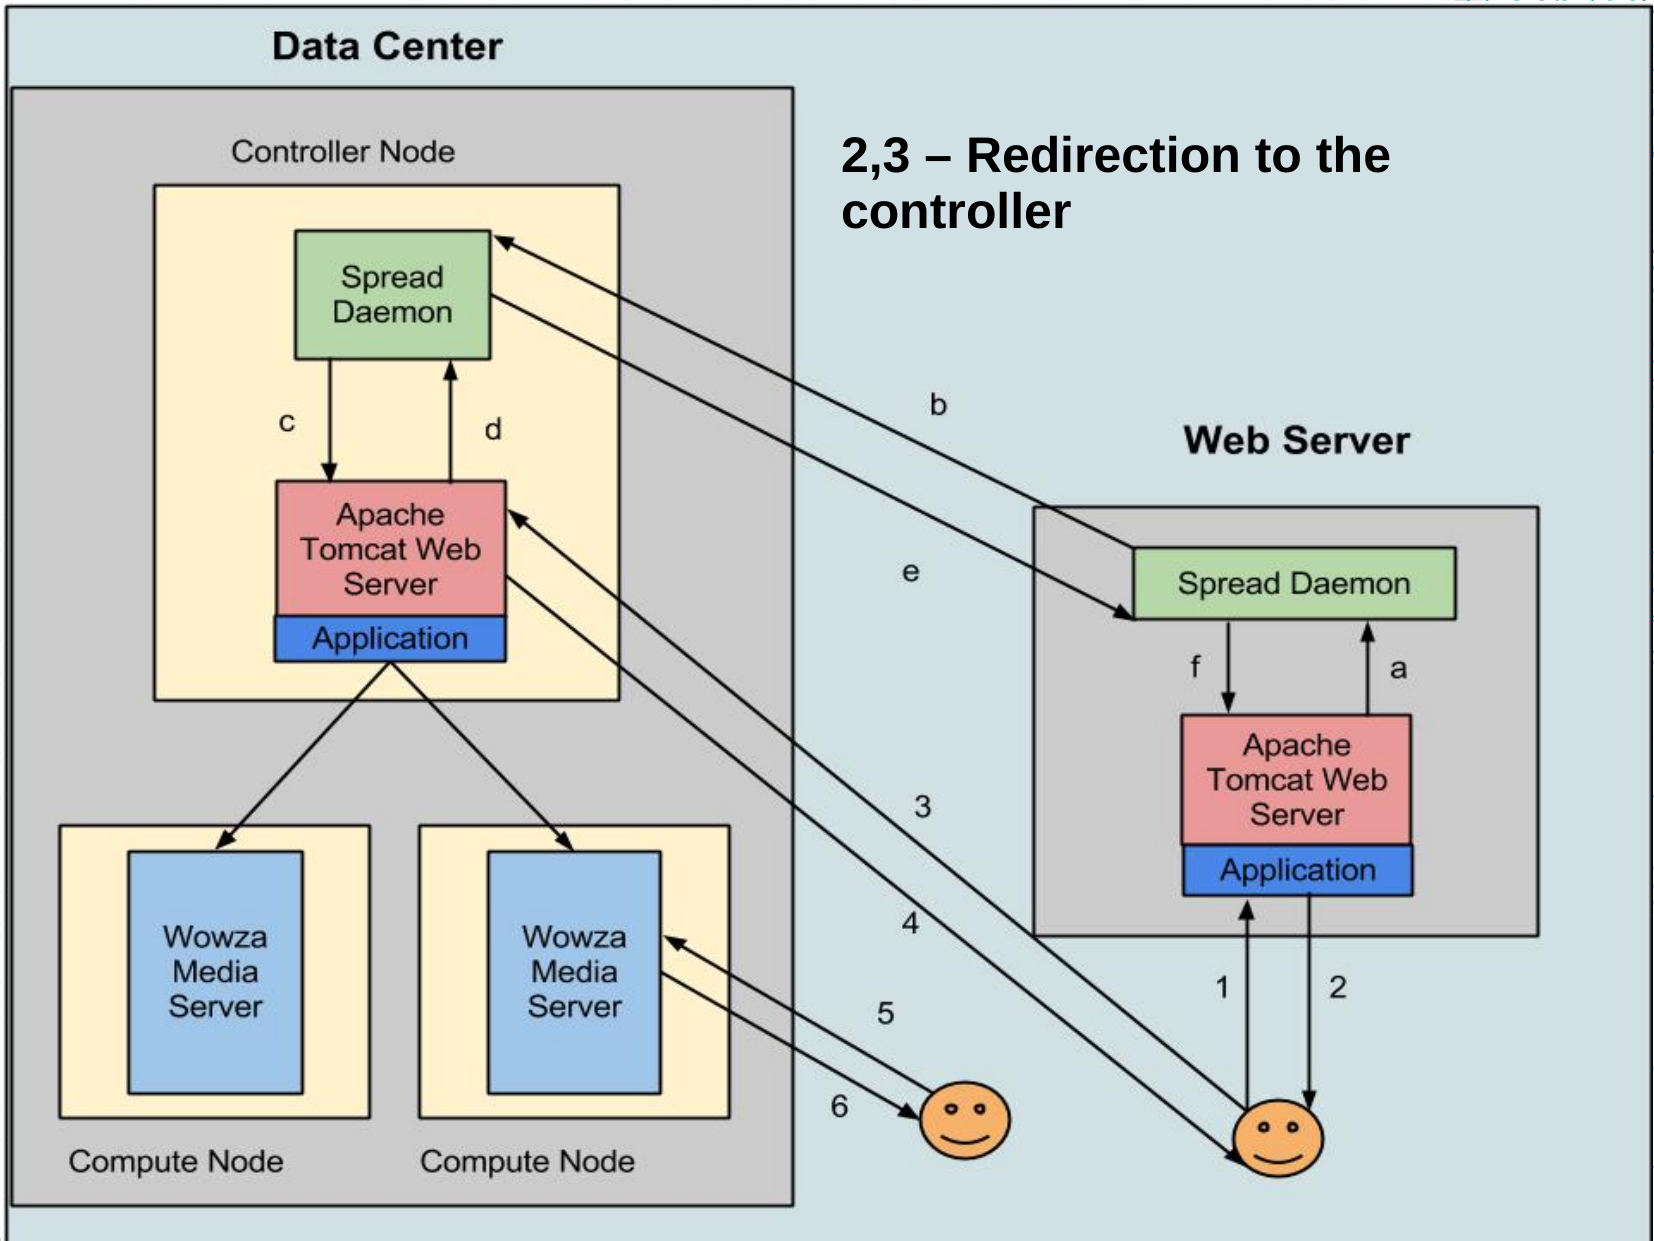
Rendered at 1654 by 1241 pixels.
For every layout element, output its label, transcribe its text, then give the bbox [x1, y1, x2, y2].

text_box 2,3 – Redirection to the controller [826, 120, 1614, 249]
picture [0, 0, 1654, 1241]
